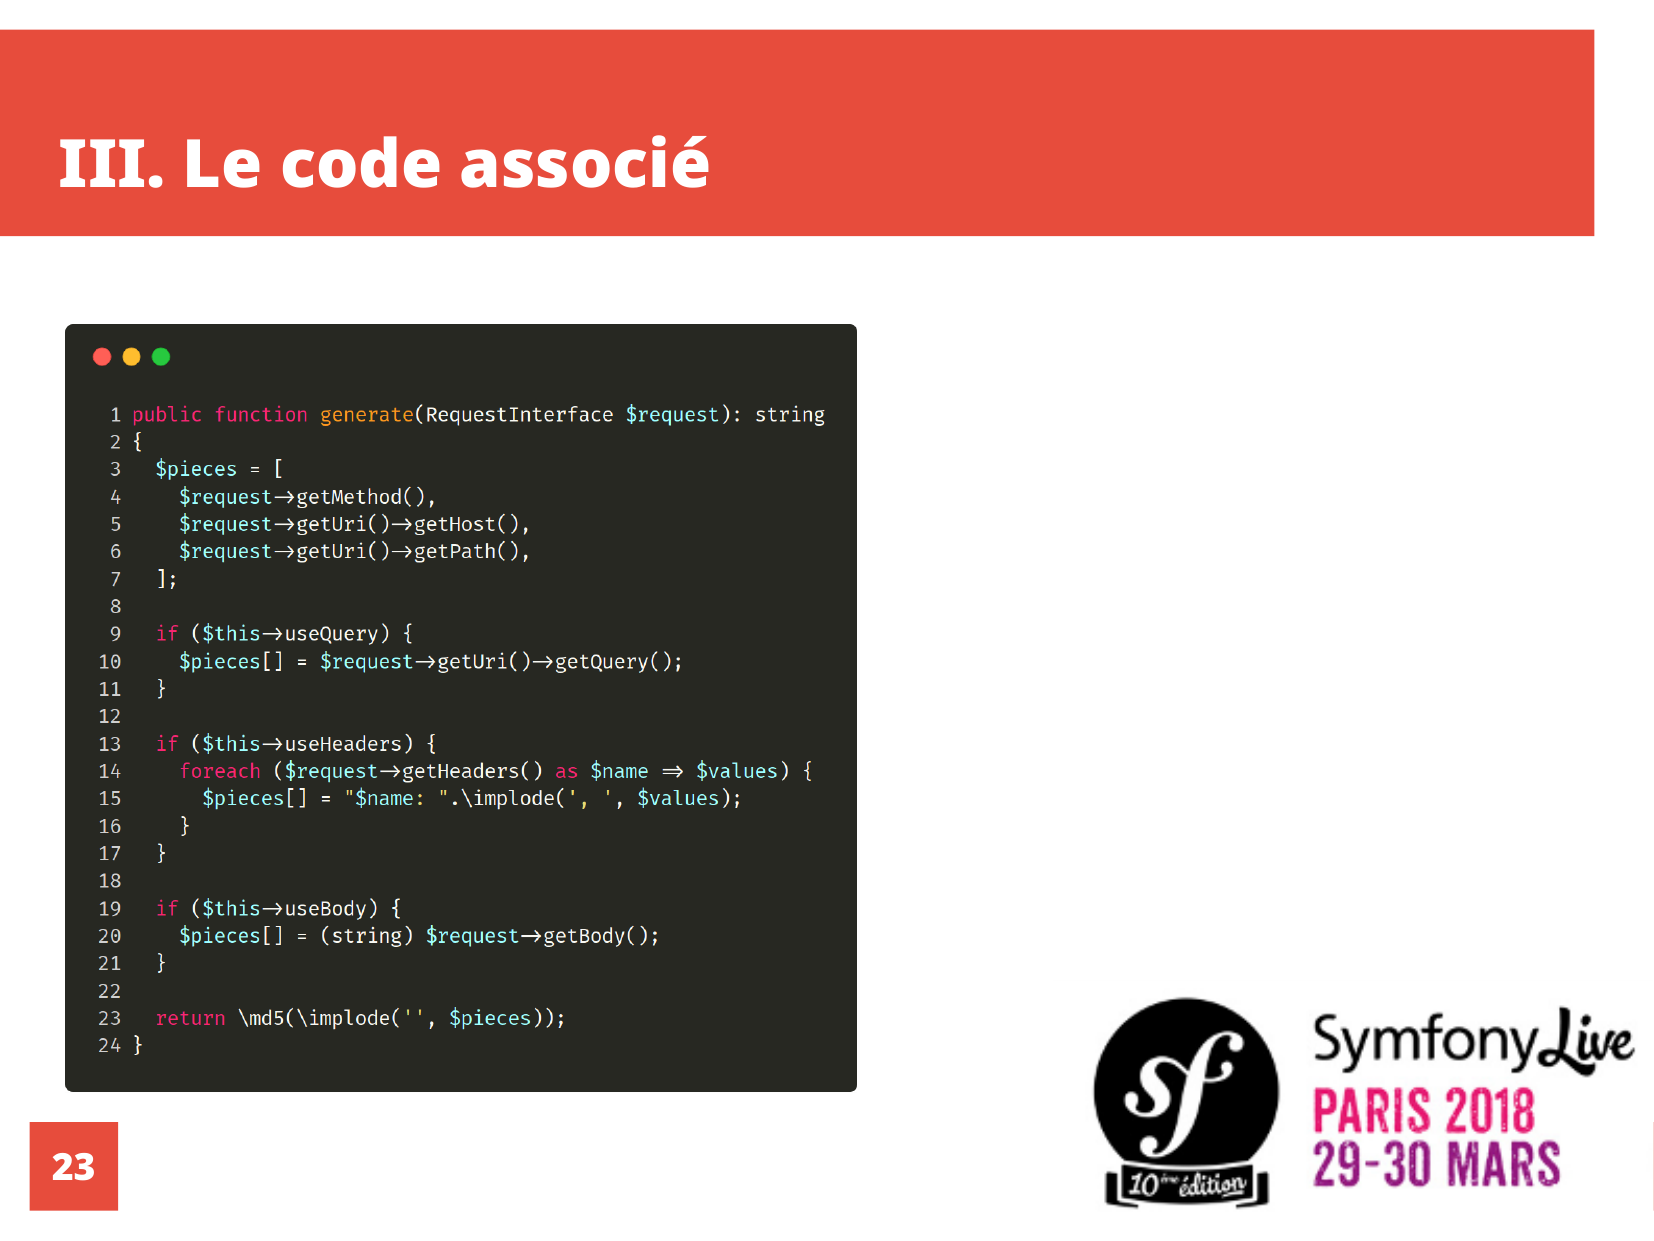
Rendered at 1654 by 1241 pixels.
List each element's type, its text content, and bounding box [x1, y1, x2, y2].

picture [1053, 979, 1654, 1241]
picture [65, 324, 857, 1093]
title III. Le code associé [59, 59, 1595, 207]
